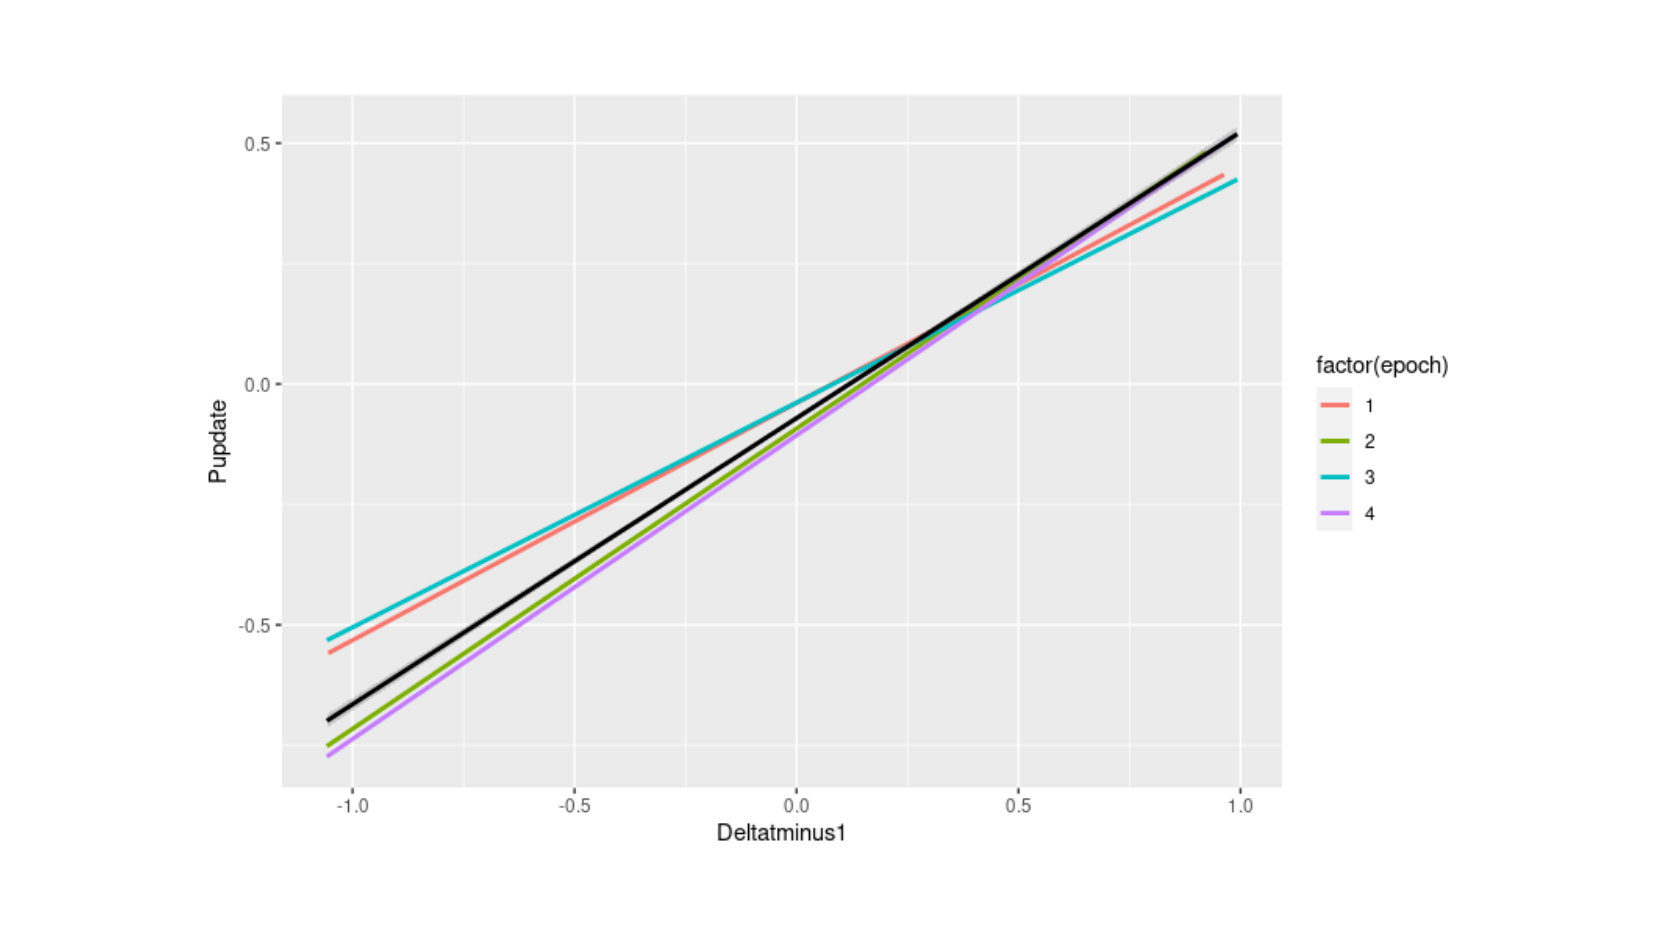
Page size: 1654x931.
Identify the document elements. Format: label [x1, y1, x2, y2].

picture [198, 84, 1473, 858]
